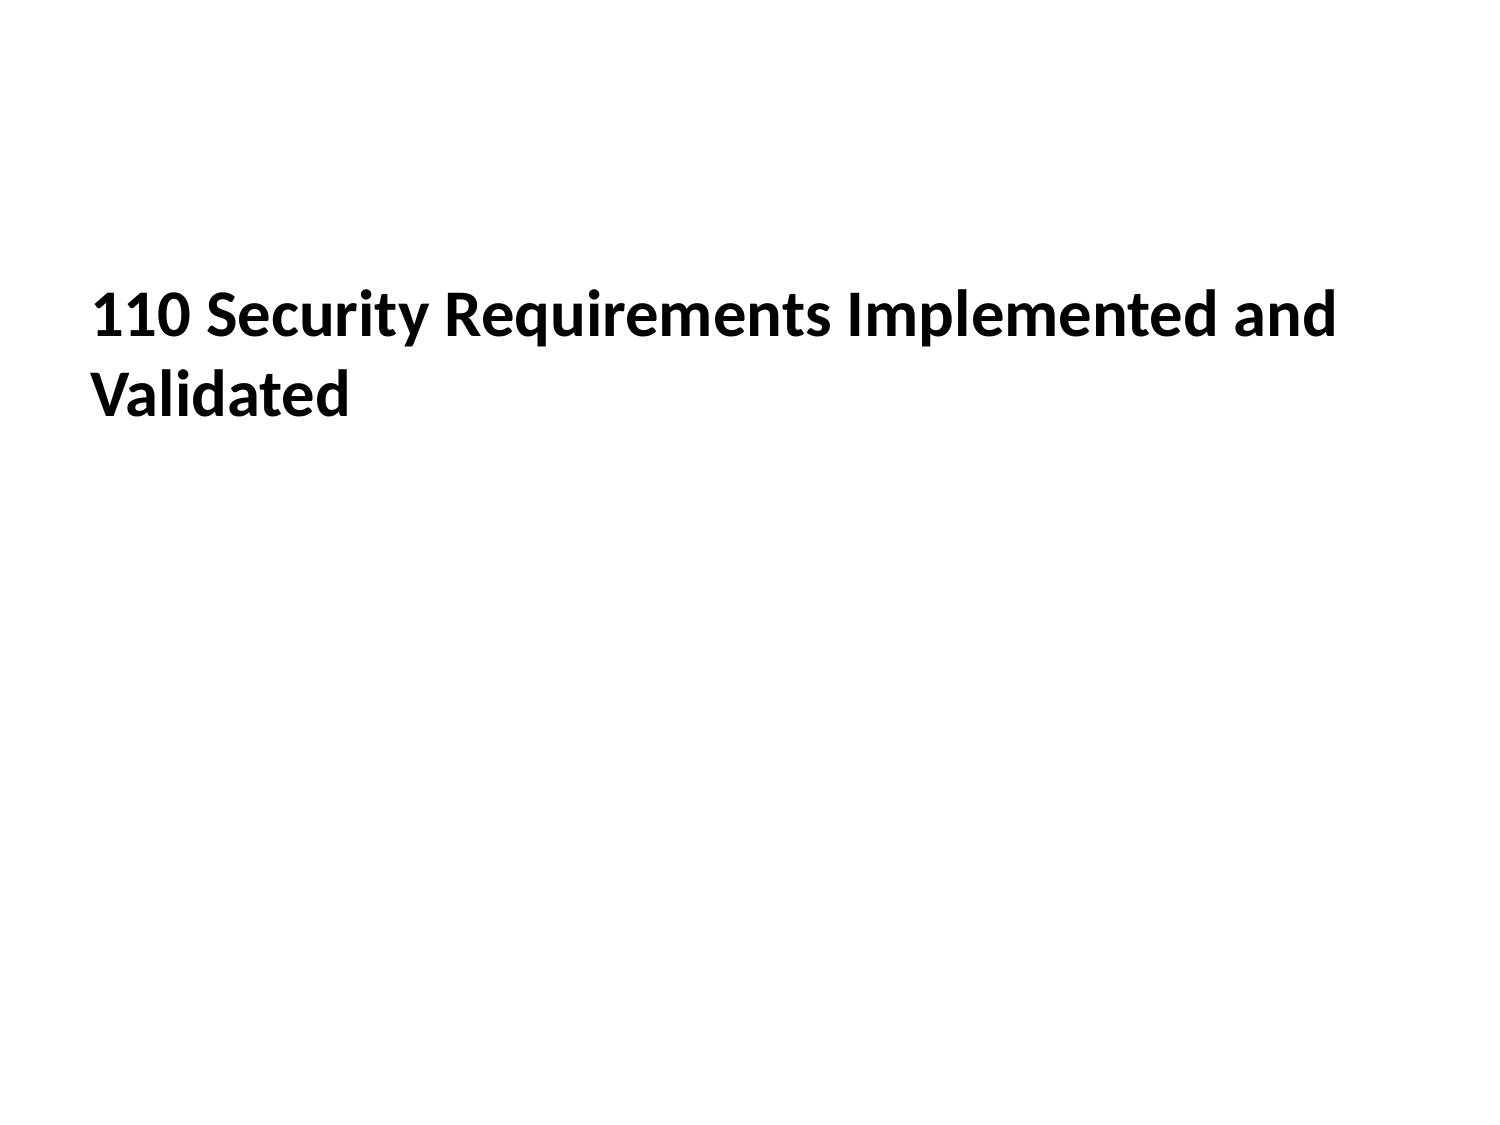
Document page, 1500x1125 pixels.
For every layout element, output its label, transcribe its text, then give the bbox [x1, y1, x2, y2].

list 110 Security Requirements Implemented and Validated [75, 262, 1425, 1005]
